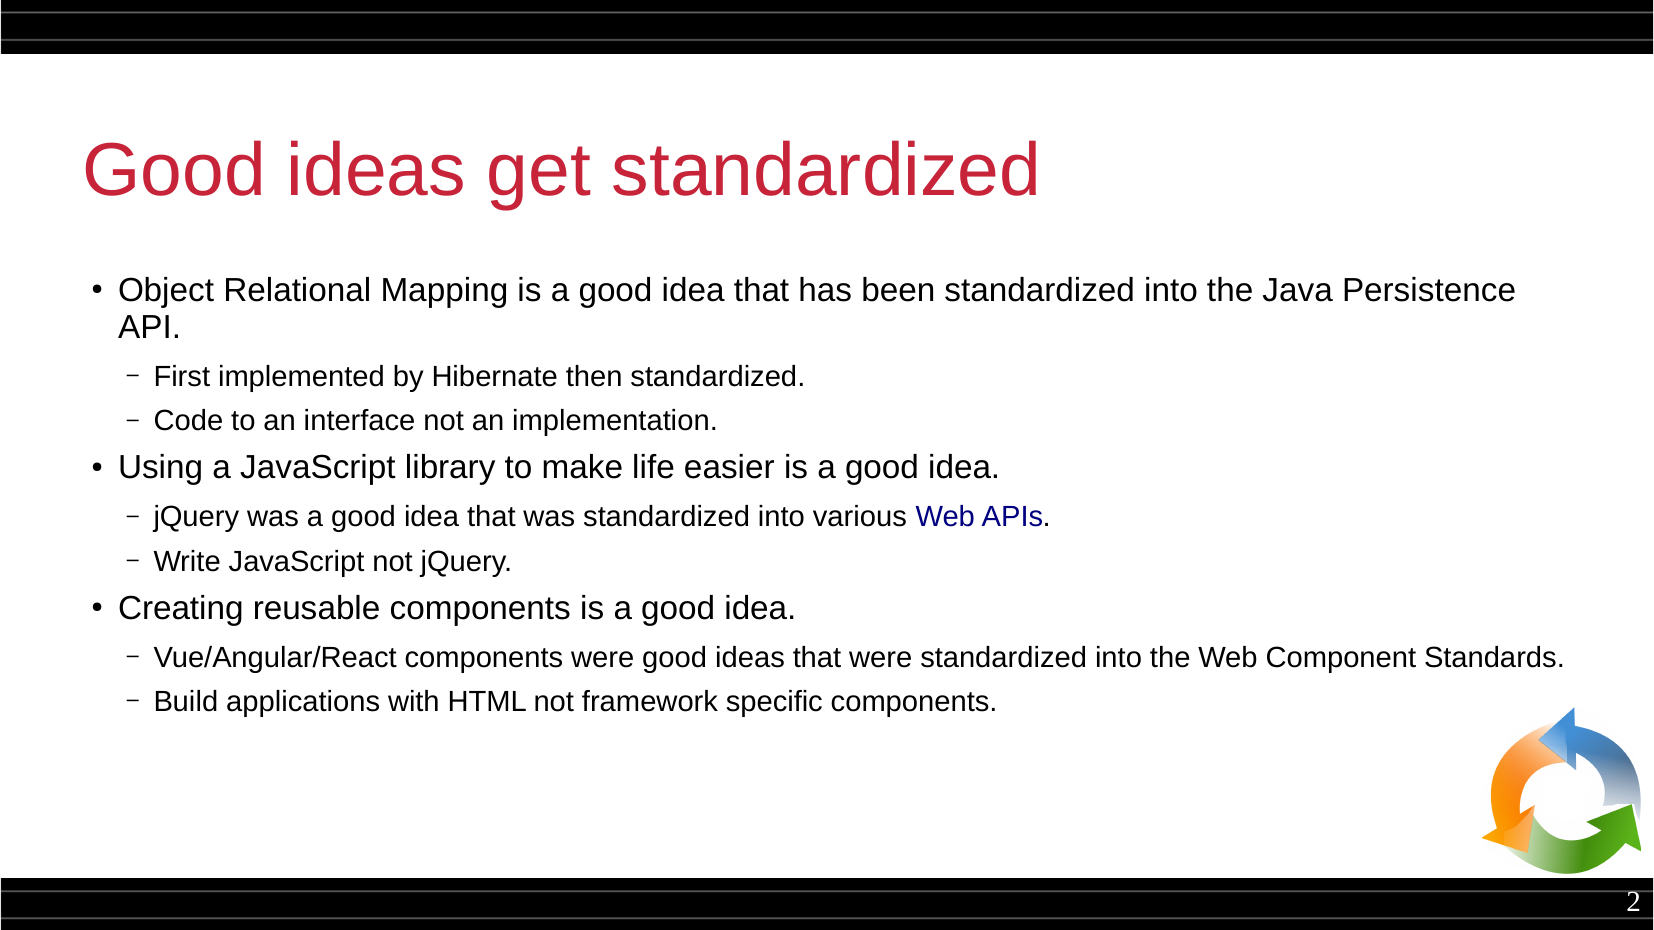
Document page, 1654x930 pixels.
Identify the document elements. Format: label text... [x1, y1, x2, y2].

list Object Relational Mapping is a good idea that has been standardized into the Java Persistence API. First implemented by Hibernate then standardized. Code to an interface not an implementation. Using a JavaScript library to make life easier is a good idea. jQuery was a good idea that was standardized into various Web APIs. Write JavaScript not jQuery. Creating reusable components is a good idea. Vue/Angular/React components were good ideas that were standardized into the Web Component Standards. Build applications with HTML not framework specific components. [82, 271, 1571, 757]
picture [0, 0, 1654, 54]
picture [0, 704, 1654, 930]
title Good ideas get standardized [82, 91, 1571, 247]
